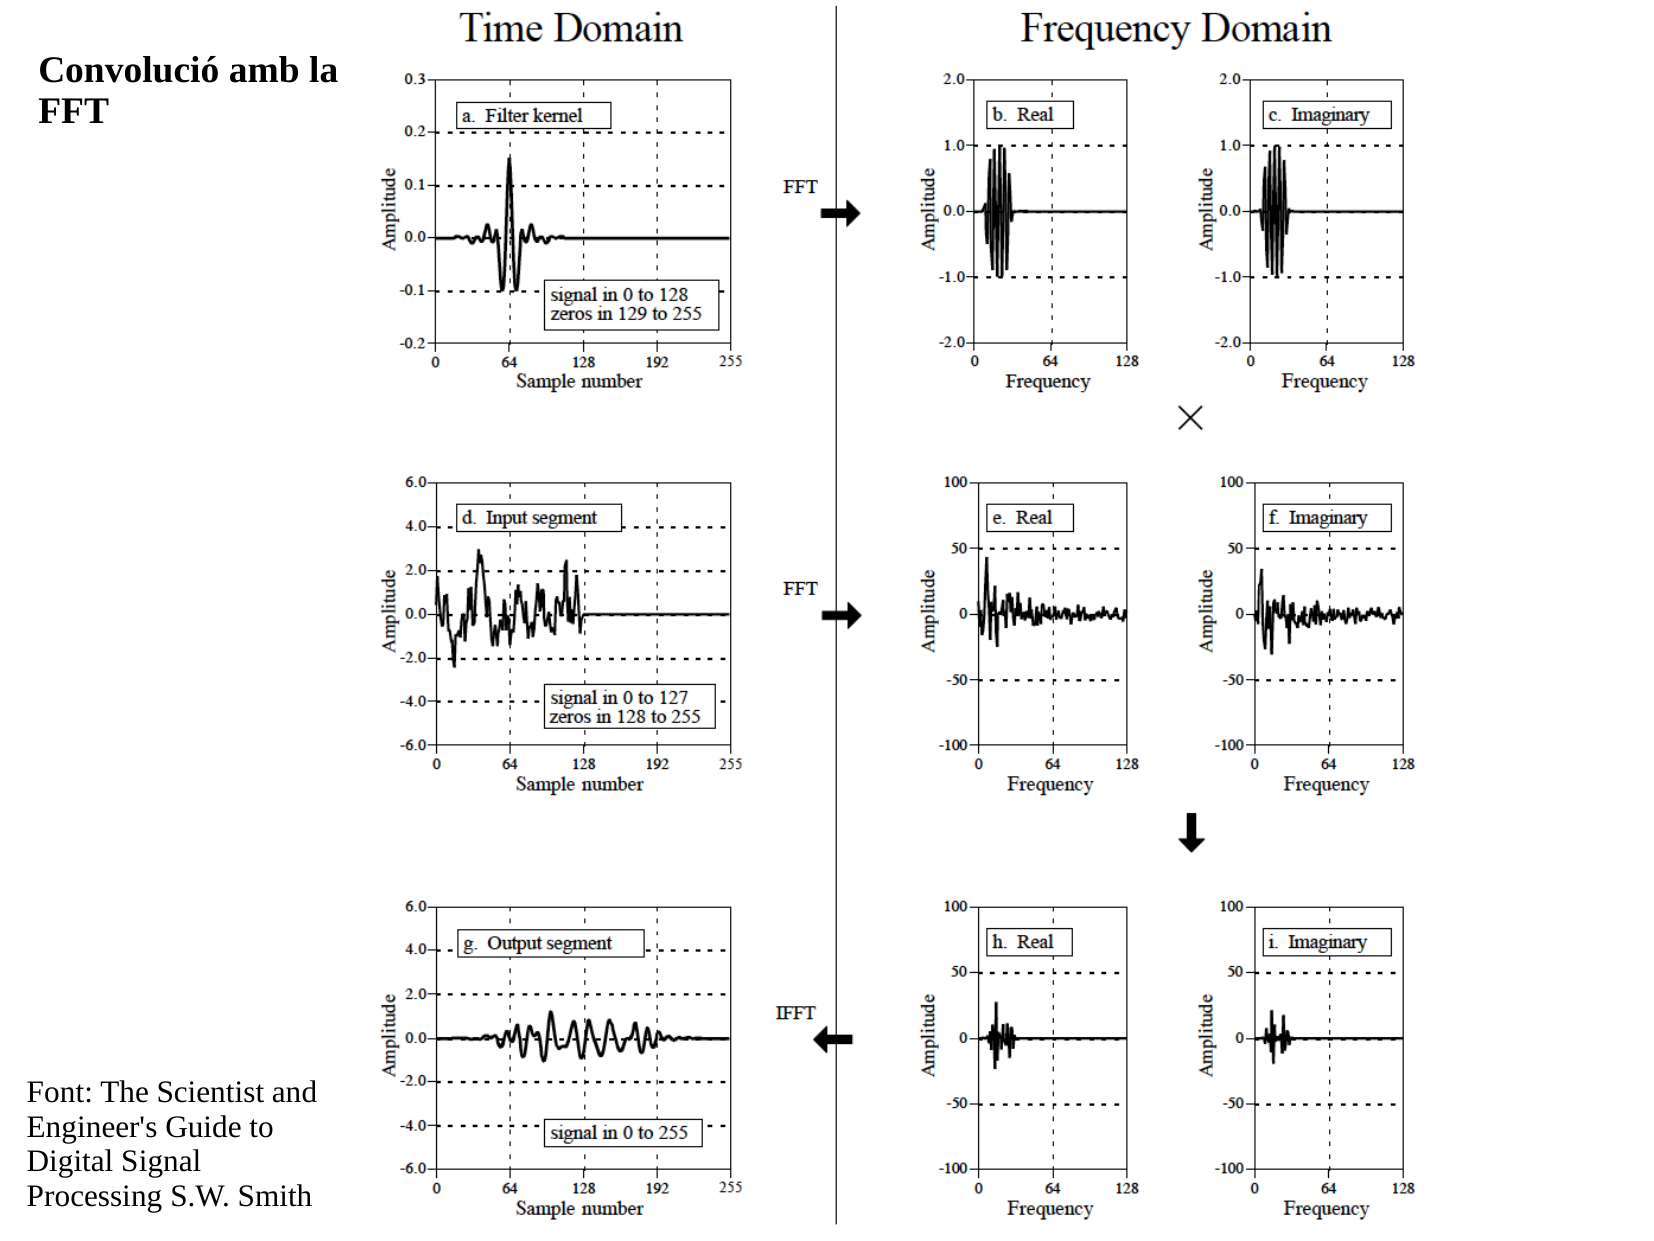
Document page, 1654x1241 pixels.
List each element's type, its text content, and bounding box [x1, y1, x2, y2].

text_box Font: The Scientist and Engineer's Guide to Digital Signal Processing S.W. Smith [11, 1067, 337, 1221]
text_box Convolució amb la FFT [23, 41, 378, 140]
picture [372, 0, 1430, 1241]
